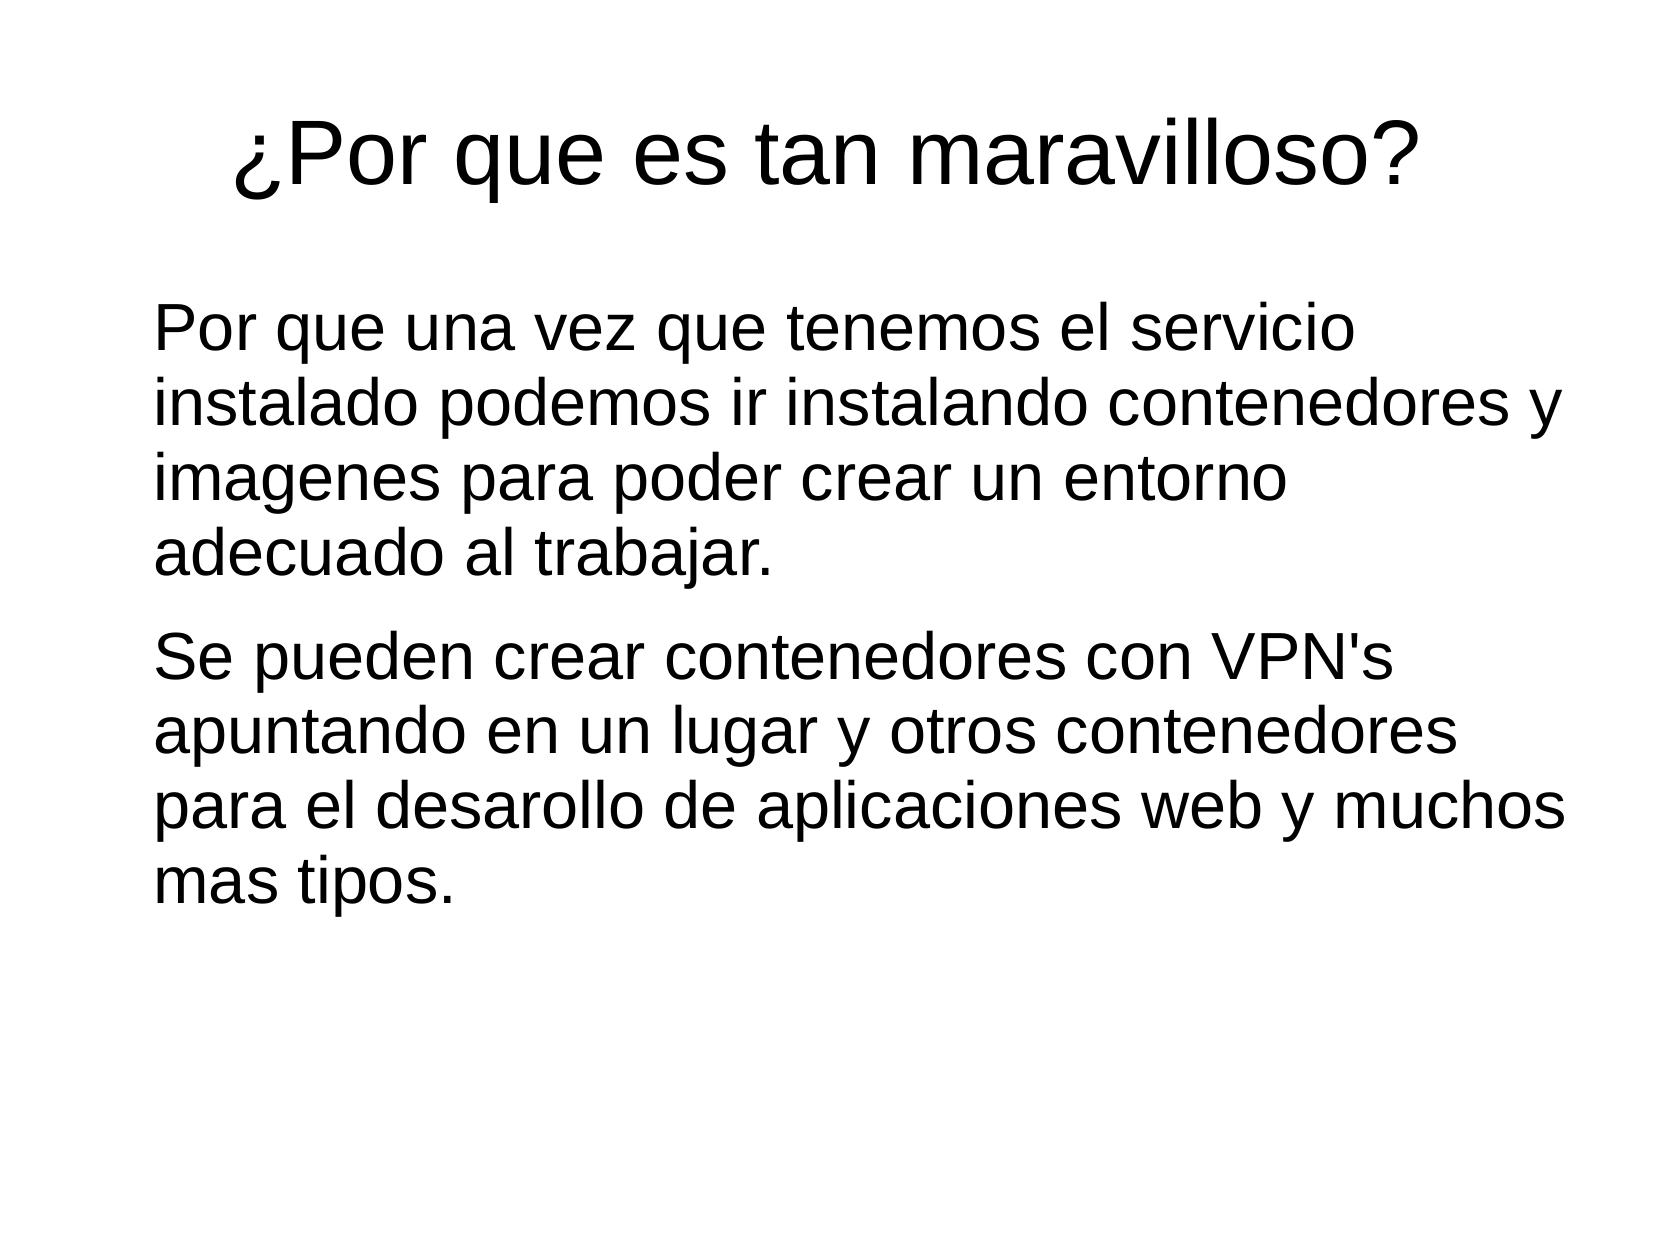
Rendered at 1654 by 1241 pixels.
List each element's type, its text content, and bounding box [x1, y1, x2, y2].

list Por que una vez que tenemos el servicio instalado podemos ir instalando contenedores y imagenes para poder crear un entorno adecuado al trabajar. Se pueden crear contenedores con VPN's apuntando en un lugar y otros contenedores para el desarollo de aplicaciones web y muchos mas tipos. [82, 290, 1571, 1109]
title ¿Por que es tan maravilloso? [82, 49, 1571, 257]
